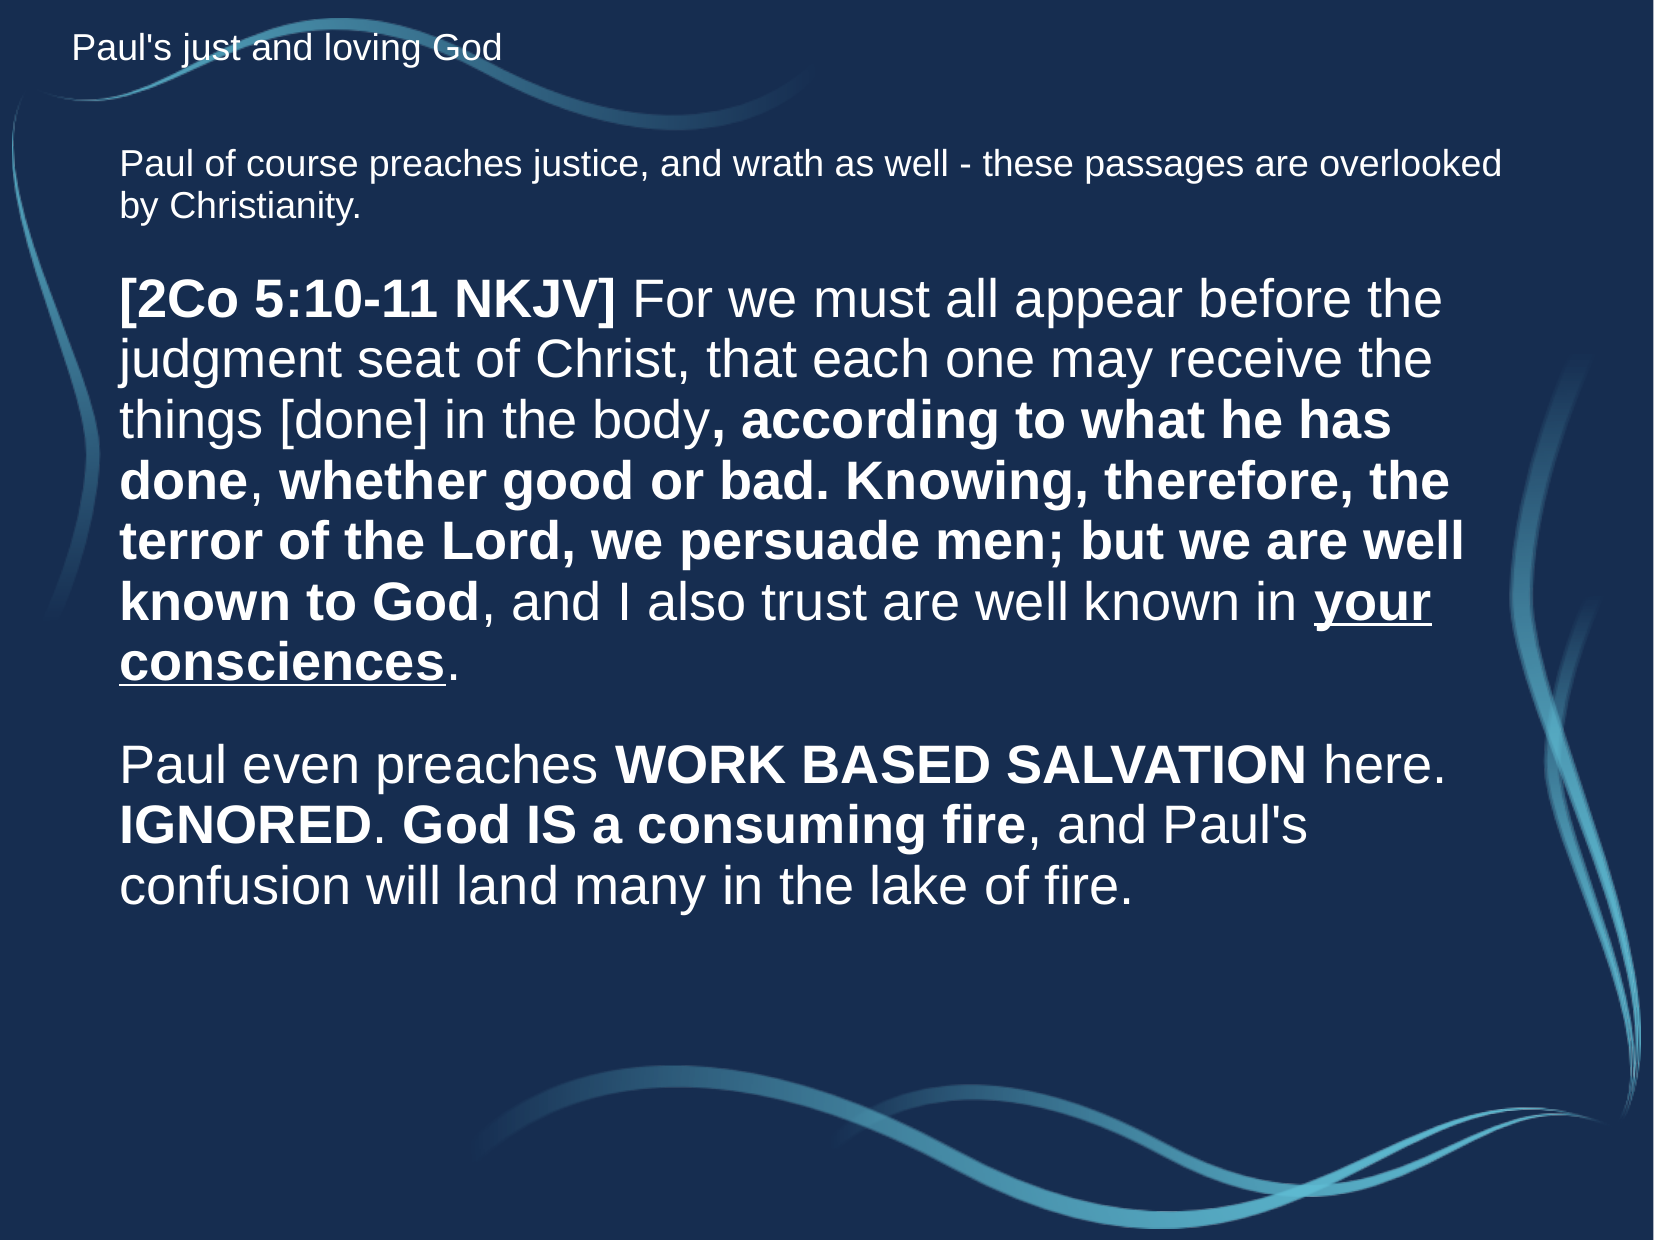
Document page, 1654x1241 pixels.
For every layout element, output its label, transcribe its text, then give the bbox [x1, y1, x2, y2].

picture [460, 346, 1641, 1229]
list Paul of course preaches justice, and wrath as well - these passages are overlooked by Christianity. [2Co 5:10-11 NKJV] For we must all appear before the judgment seat of Christ, that each one may receive the things [done] in the body, according to what he has done, whether good or bad. Knowing, therefore, the terror of the Lord, we persuade men; but we are well known to God, and I also trust are well known in your consciences. Paul even preaches WORK BASED SALVATION here. IGNORED. God IS a consuming fire, and Paul's confusion will land many in the lake of fire. [100, 135, 1544, 1106]
picture [12, 18, 104, 625]
title Paul's just and loving God [56, 18, 1545, 218]
